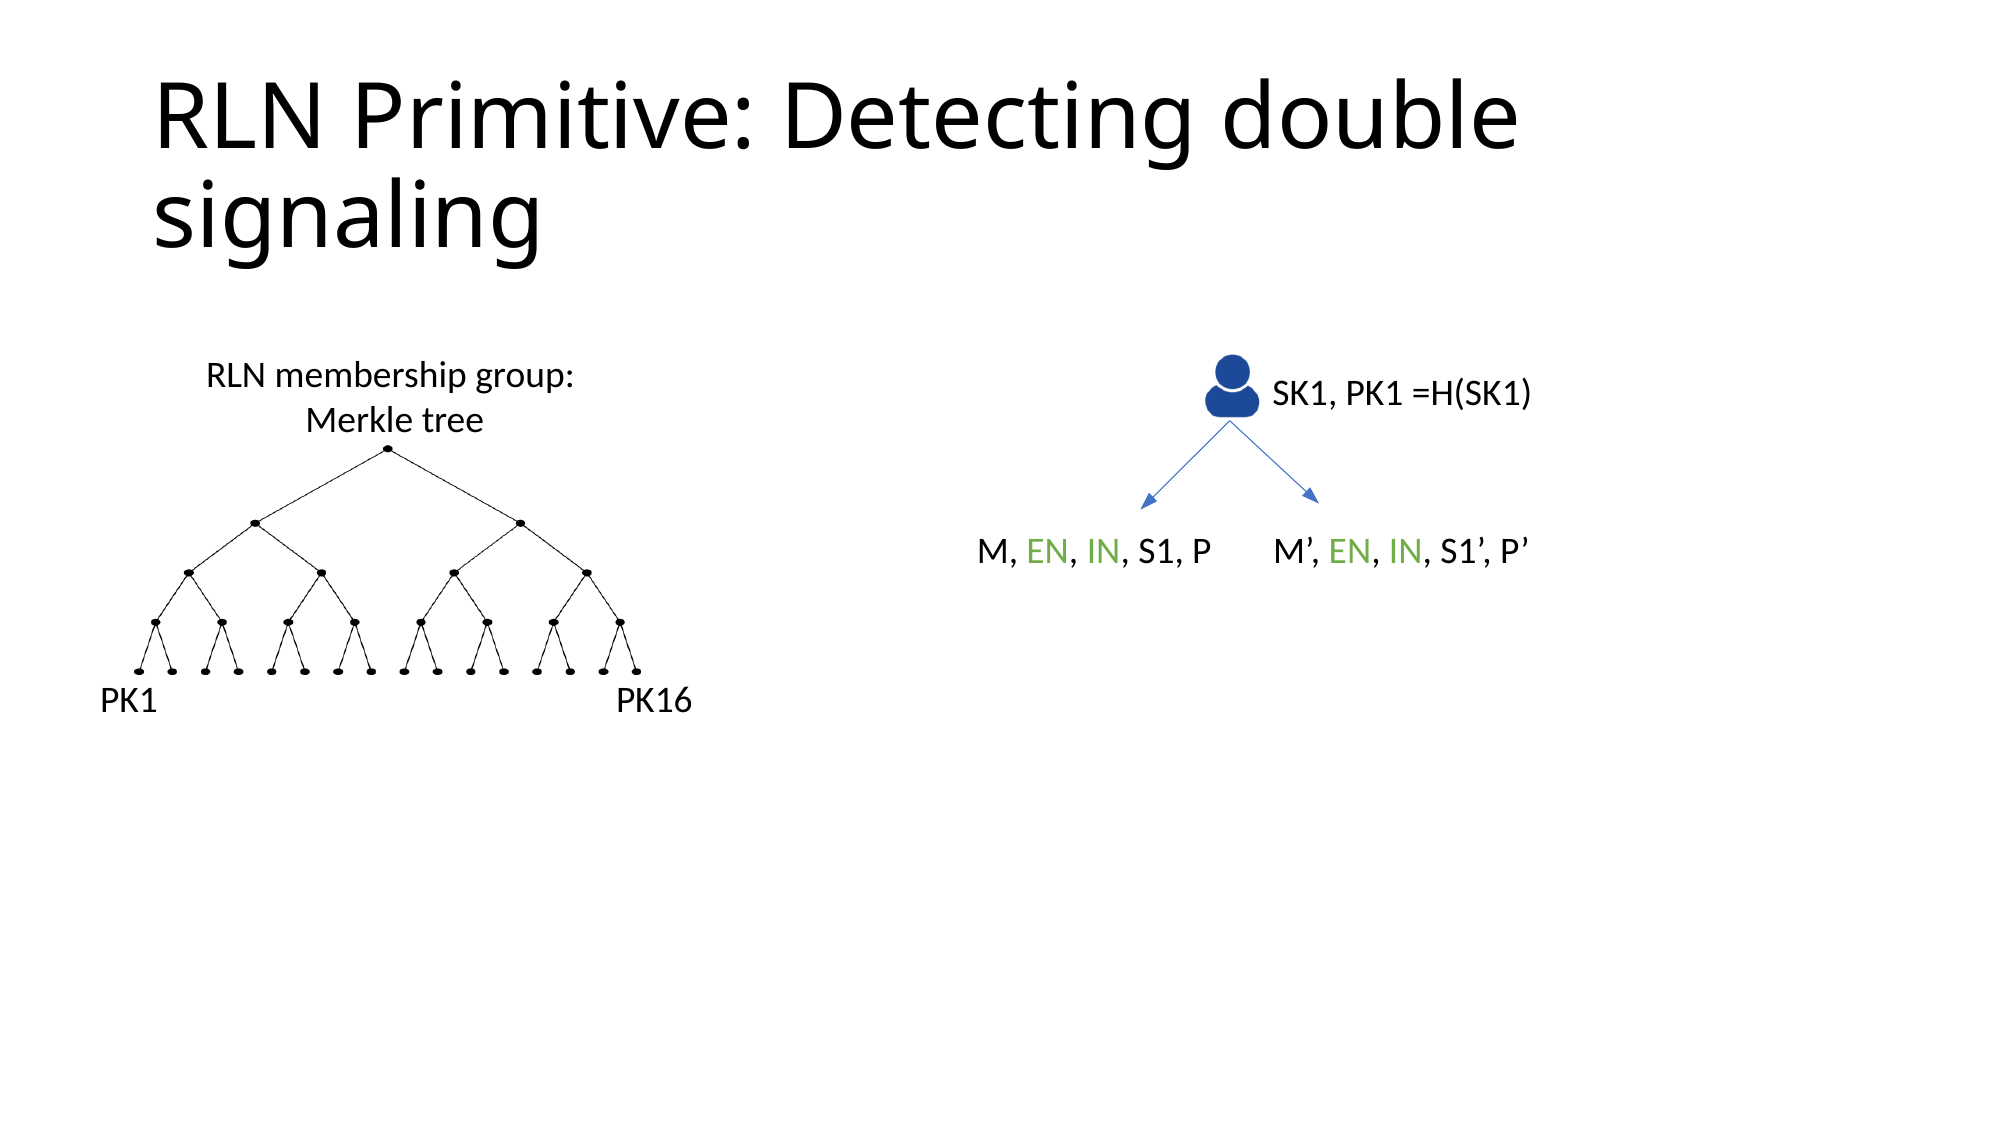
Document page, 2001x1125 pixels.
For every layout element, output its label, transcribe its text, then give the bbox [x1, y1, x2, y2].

text_box RLN membership group: Merkle tree [191, 343, 599, 448]
text_box PK1 [85, 667, 173, 727]
text_box PK16 [601, 668, 708, 728]
text_box SK1, PK1 =H(SK1) [1257, 360, 1552, 421]
picture [134, 445, 641, 675]
text_box M, EN, IN, S1, P [962, 519, 1227, 579]
title RLN Primitive: Detecting double signaling [137, 59, 1863, 278]
picture [1190, 351, 1269, 421]
text_box M’, EN, IN, S1’, P’ [1258, 519, 1545, 579]
